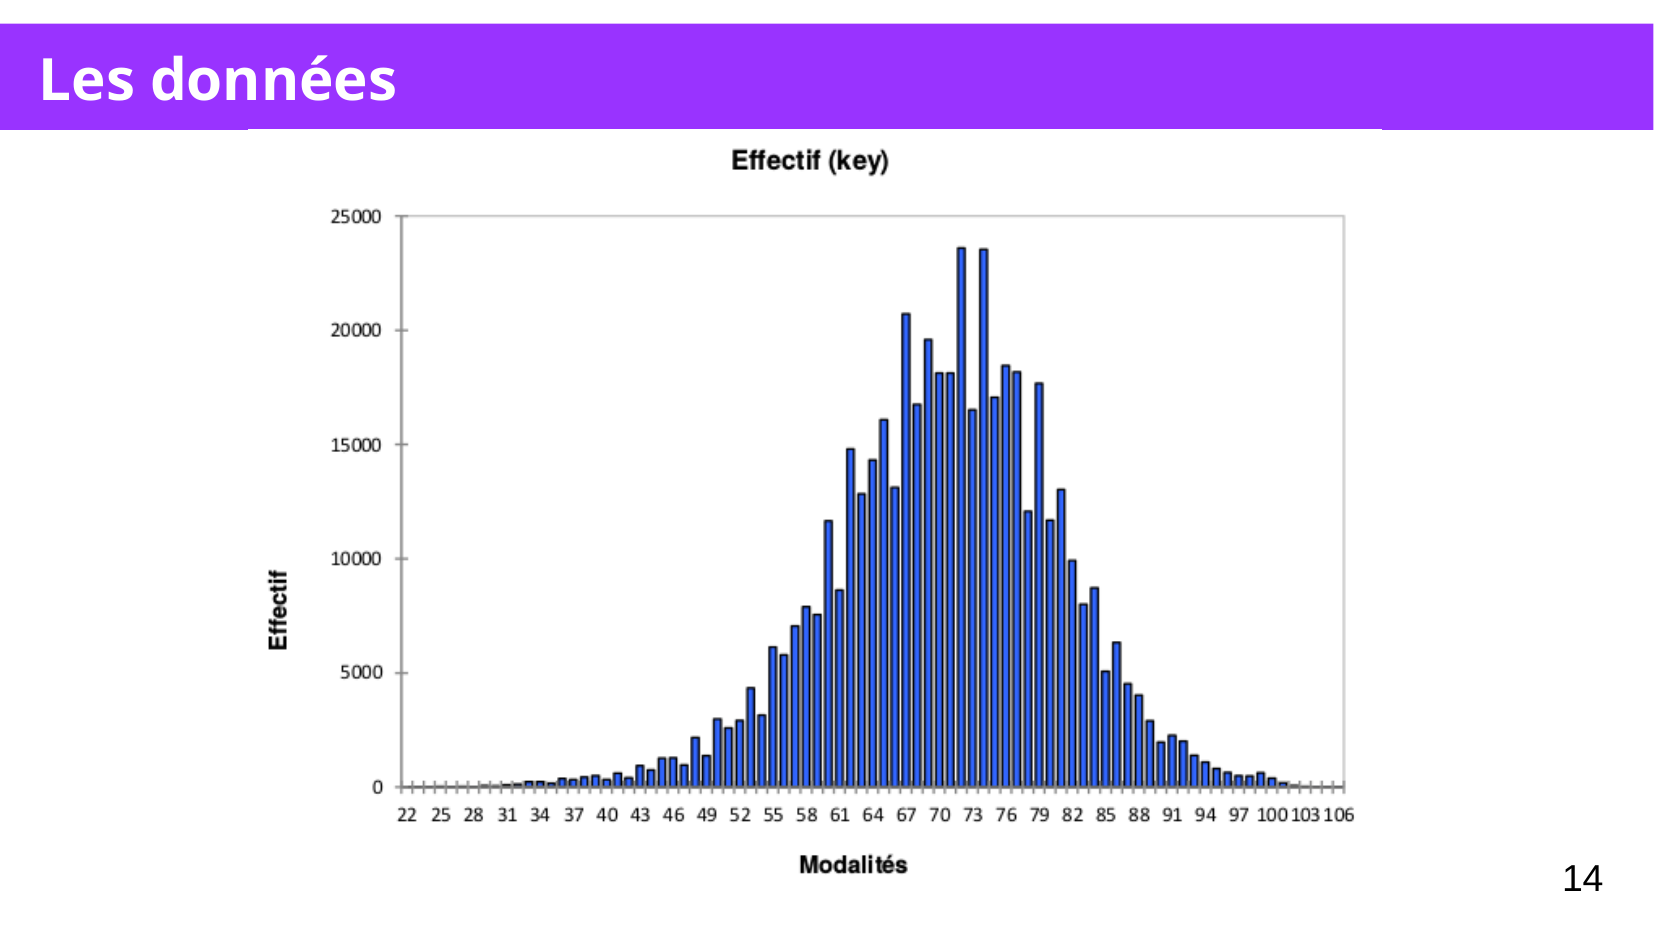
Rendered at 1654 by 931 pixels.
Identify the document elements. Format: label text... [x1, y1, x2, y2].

text_box [0, 119, 1654, 130]
text_box <numéro> [1547, 850, 1654, 921]
text_box [0, 23, 1654, 35]
picture [248, 129, 1382, 891]
title Les données [0, 35, 1654, 119]
